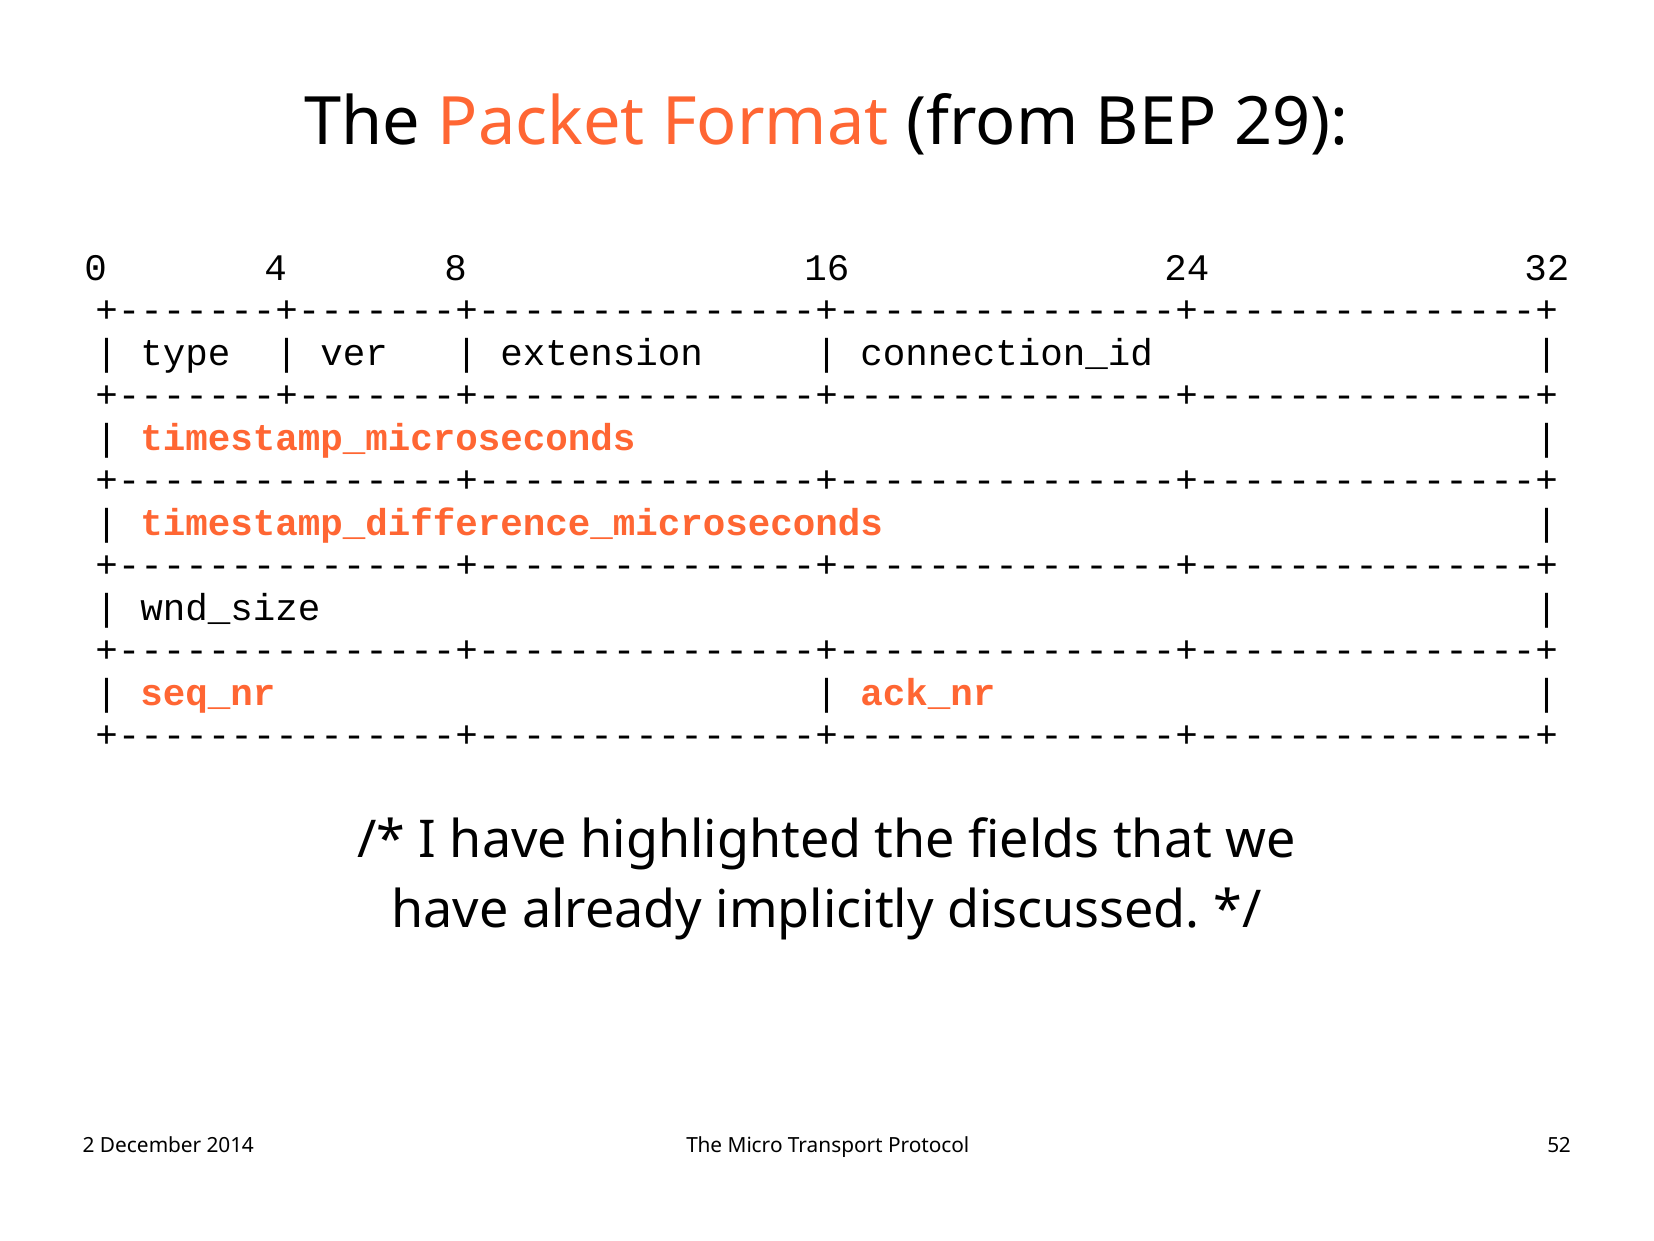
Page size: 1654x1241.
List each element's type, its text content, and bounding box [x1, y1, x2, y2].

subtitle The Packet Format (from BEP 29): 0 4 8 16 24 32 +-------+-------+---------------+---------------+---------------+ | type | ver | extension | connection_id | +-------+-------+---------------+---------------+---------------+ | timestamp_microseconds | +---------------+---------------+---------------+---------------+ | timestamp_difference_microseconds | +---------------+---------------+---------------+---------------+ | wnd_size | +---------------+---------------+---------------+---------------+ | seq_nr | ack_nr | +---------------+---------------+---------------+---------------+ /* I have highlighted the fields that we have already implicitly discussed. */ [82, 49, 1571, 1010]
